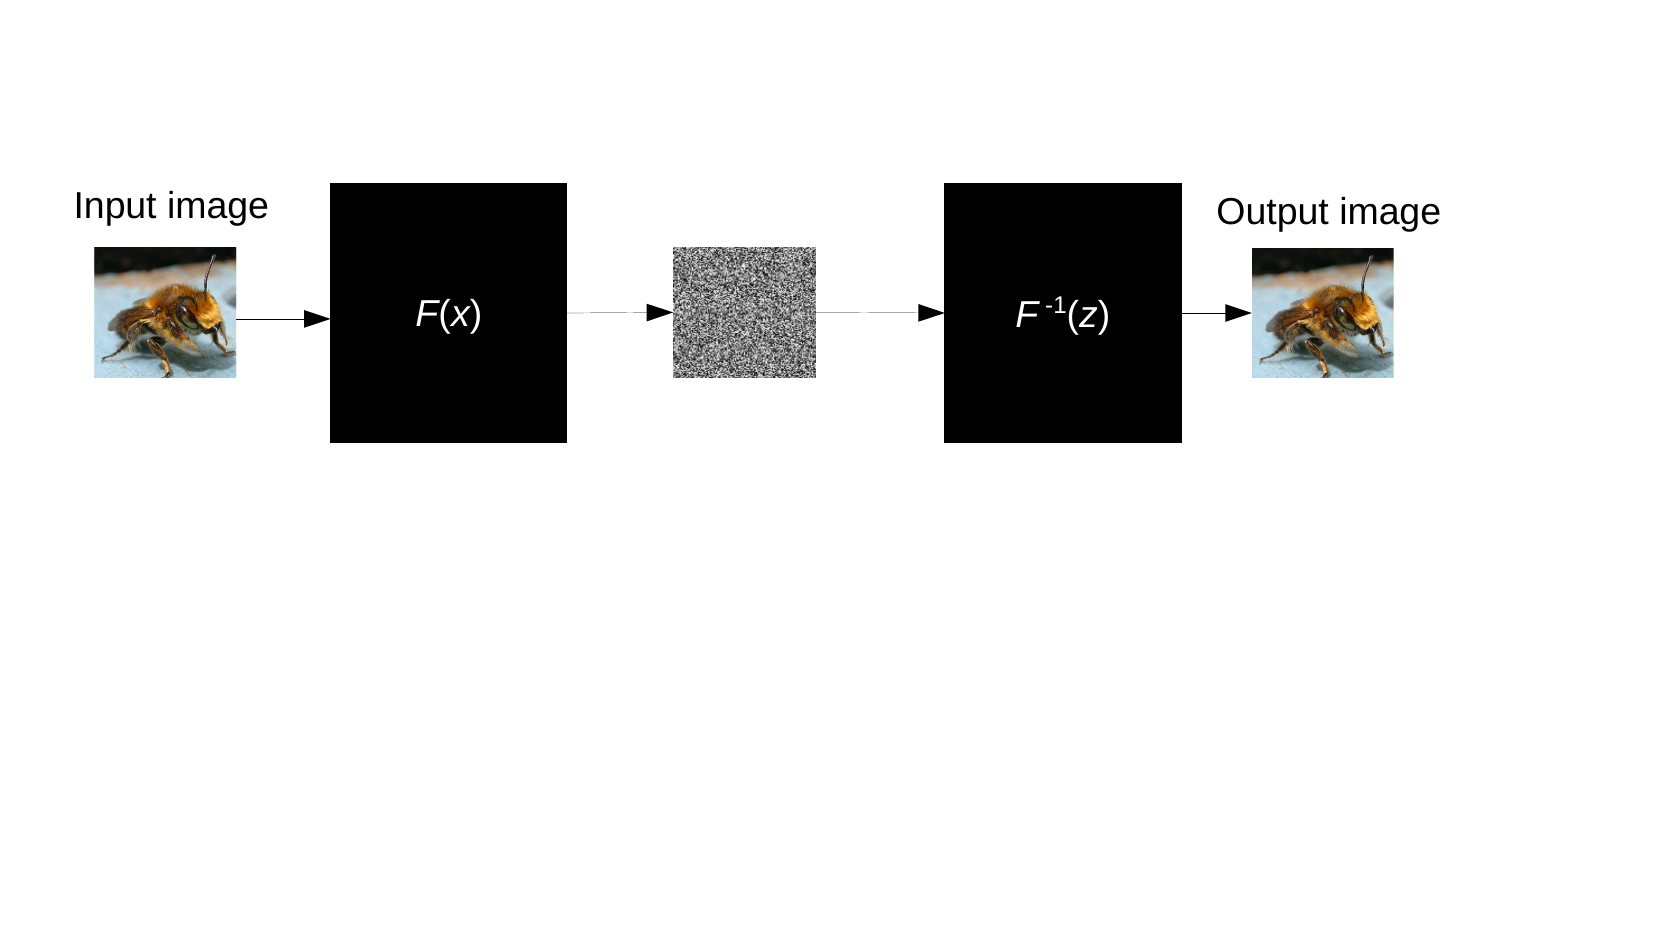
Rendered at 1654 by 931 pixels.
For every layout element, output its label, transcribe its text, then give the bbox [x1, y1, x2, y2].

text_box F -1(z) [944, 183, 1182, 443]
text_box F(x) [330, 183, 567, 443]
text_box Input image [47, 177, 296, 276]
picture [1252, 248, 1394, 378]
text_box Output image [1192, 183, 1465, 282]
picture [673, 247, 816, 378]
picture [94, 247, 237, 378]
